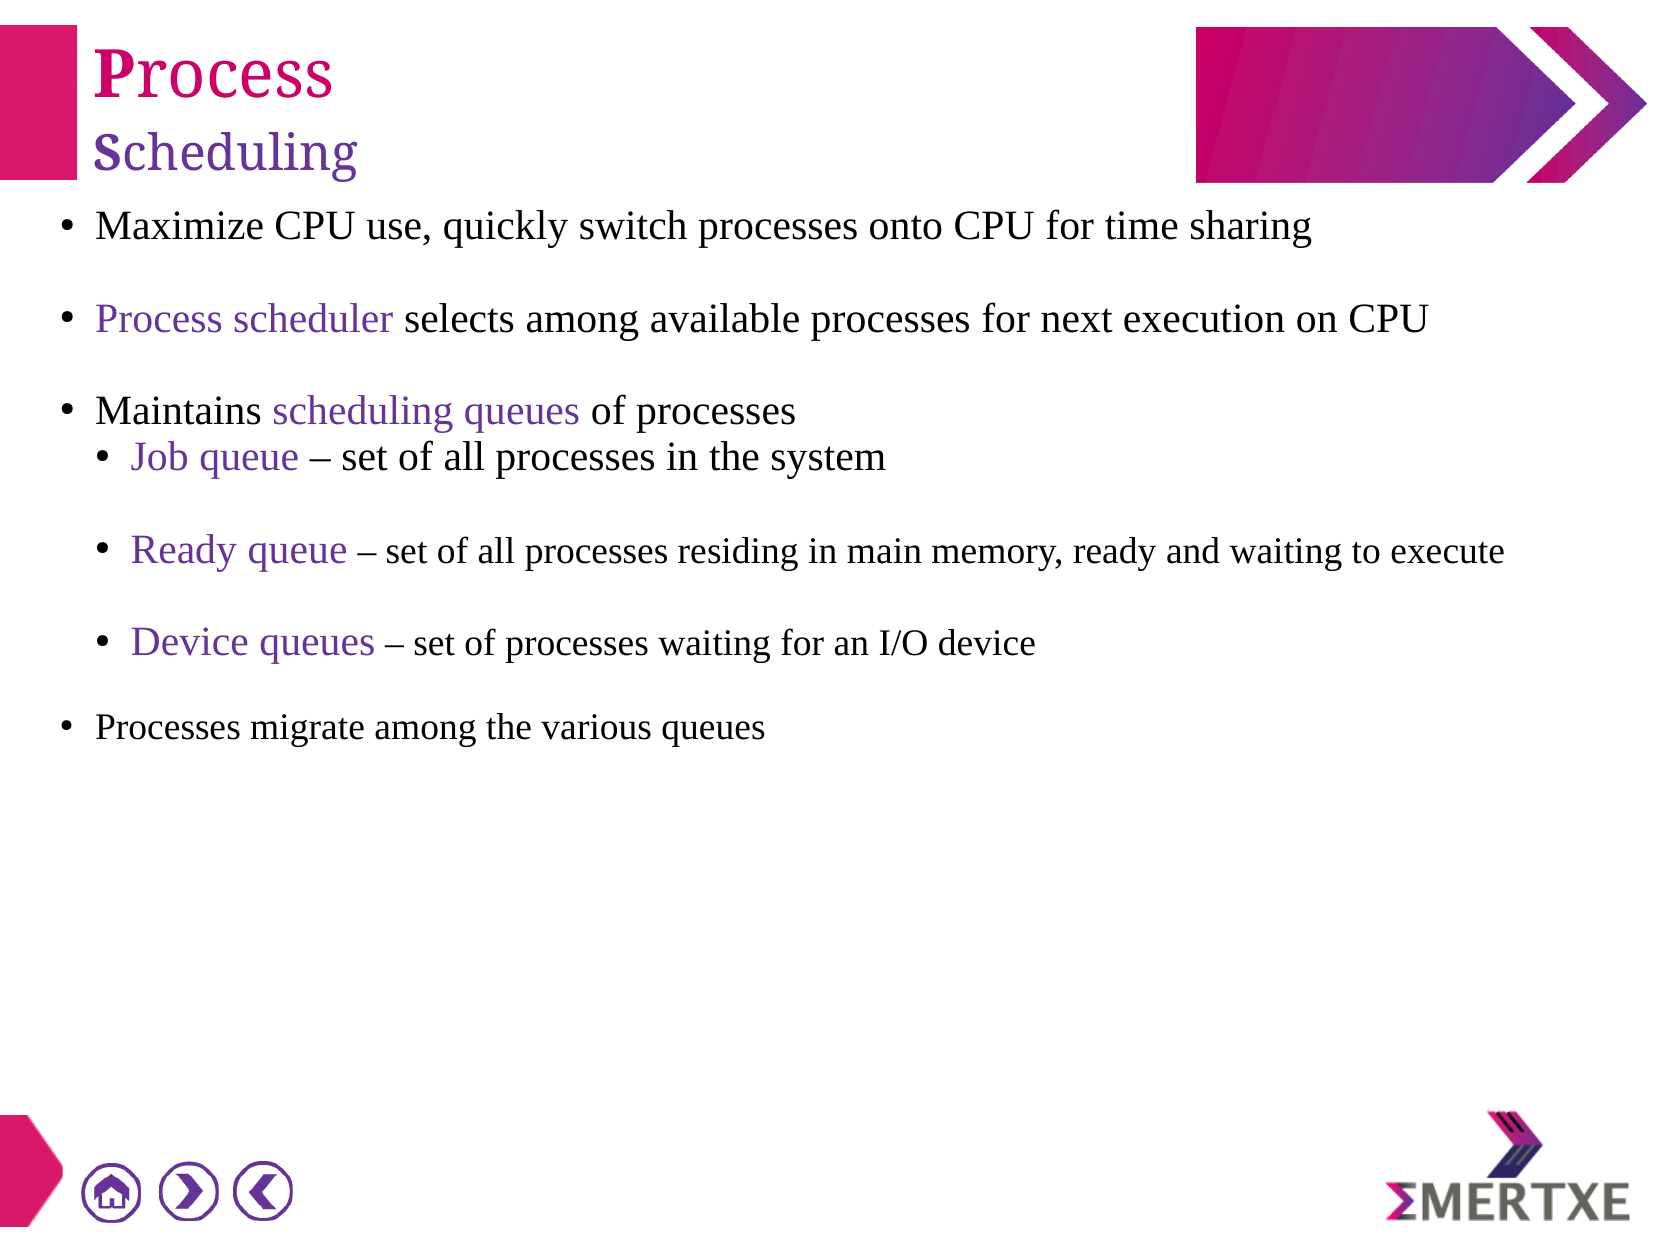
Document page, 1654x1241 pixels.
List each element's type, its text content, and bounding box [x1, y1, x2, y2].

picture [1385, 1107, 1631, 1221]
title Process Scheduling [93, 2, 1571, 195]
picture [159, 1161, 219, 1221]
picture [81, 1163, 141, 1223]
picture [233, 1161, 293, 1221]
text_box Maximize CPU use, quickly switch processes onto CPU for time sharing Process scheduler selects among available processes for next execution on CPU Maintains scheduling queues of processes Job queue – set of all processes in the system Ready queue – set of all processes residing in main memory, ready and waiting to execute Device queues – set of processes waiting for an I/O device Processes migrate among the various queues [45, 195, 1591, 1096]
picture [1571, 27, 1647, 183]
